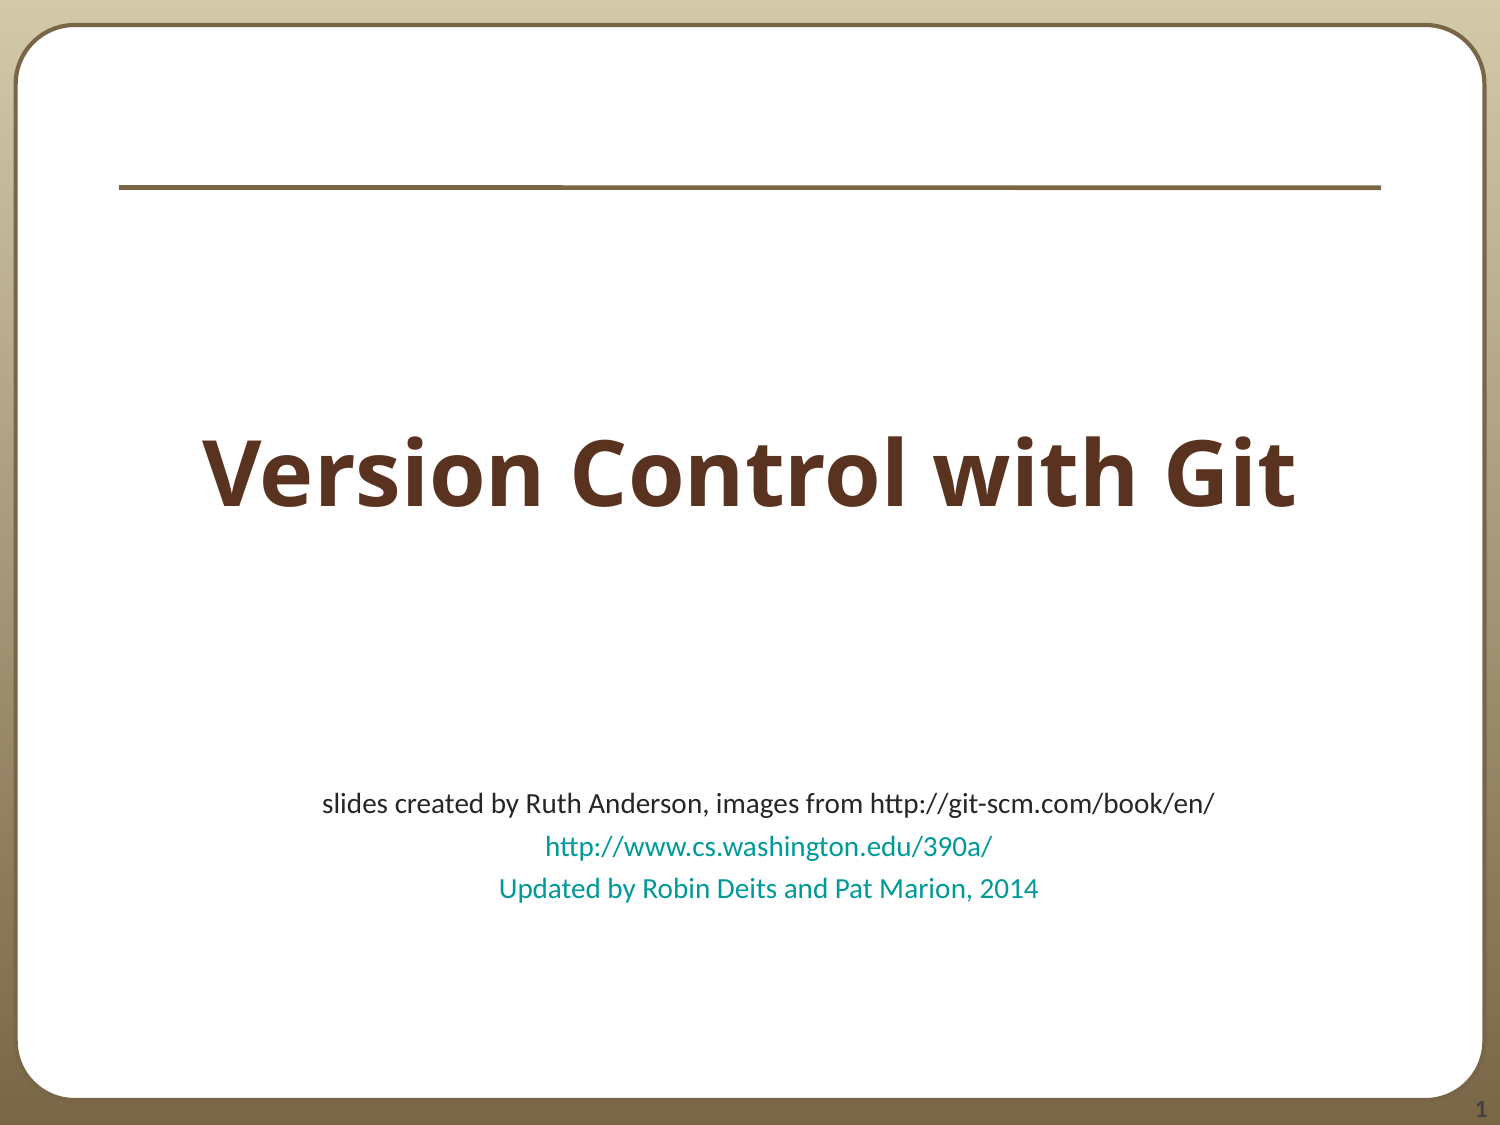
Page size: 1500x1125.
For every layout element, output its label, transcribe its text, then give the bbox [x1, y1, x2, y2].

text_box slides created by Ruth Anderson, images from http://git-scm.com/book/en/ http://www.cs.washington.edu/390a/ Updated by Robin Deits and Pat Marion, 2014 [112, 637, 1388, 926]
title Version Control with Git [112, 349, 1388, 591]
